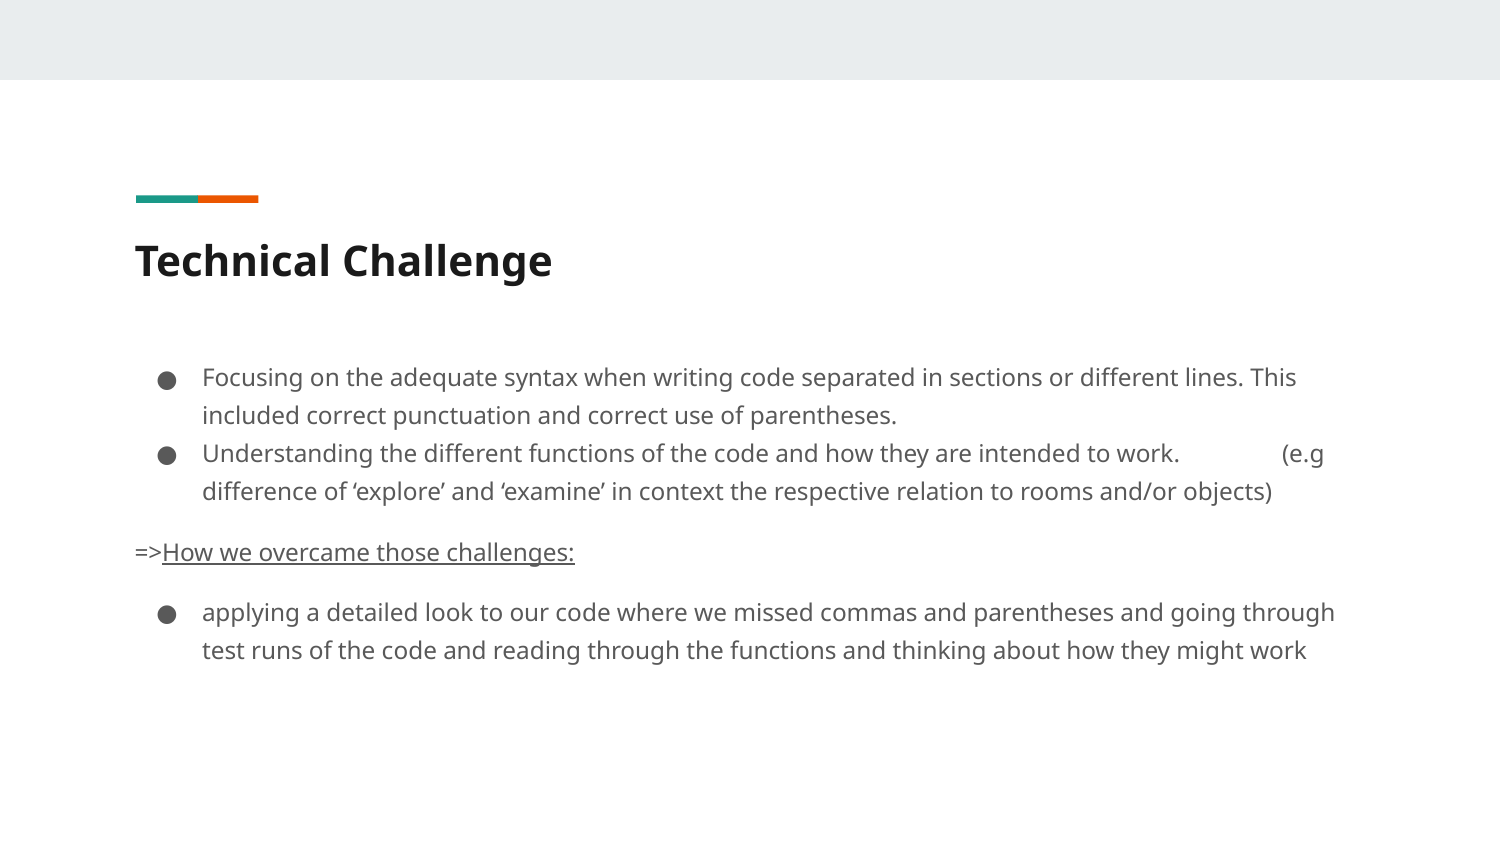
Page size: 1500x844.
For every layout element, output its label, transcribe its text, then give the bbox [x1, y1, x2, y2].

title Technical Challenge [119, 216, 1381, 305]
list Focusing on the adequate syntax when writing code separated in sections or different lines. This included correct punctuation and correct use of parentheses. Understanding the different functions of the code and how they are intended to work. (e.g difference of ‘explore’ and ‘examine’ in context the respective relation to rooms and/or objects) =>How we overcame those challenges: applying a detailed look to our code where we missed commas and parentheses and going through test runs of the code and reading through the functions and thinking about how they might work [119, 341, 1381, 712]
